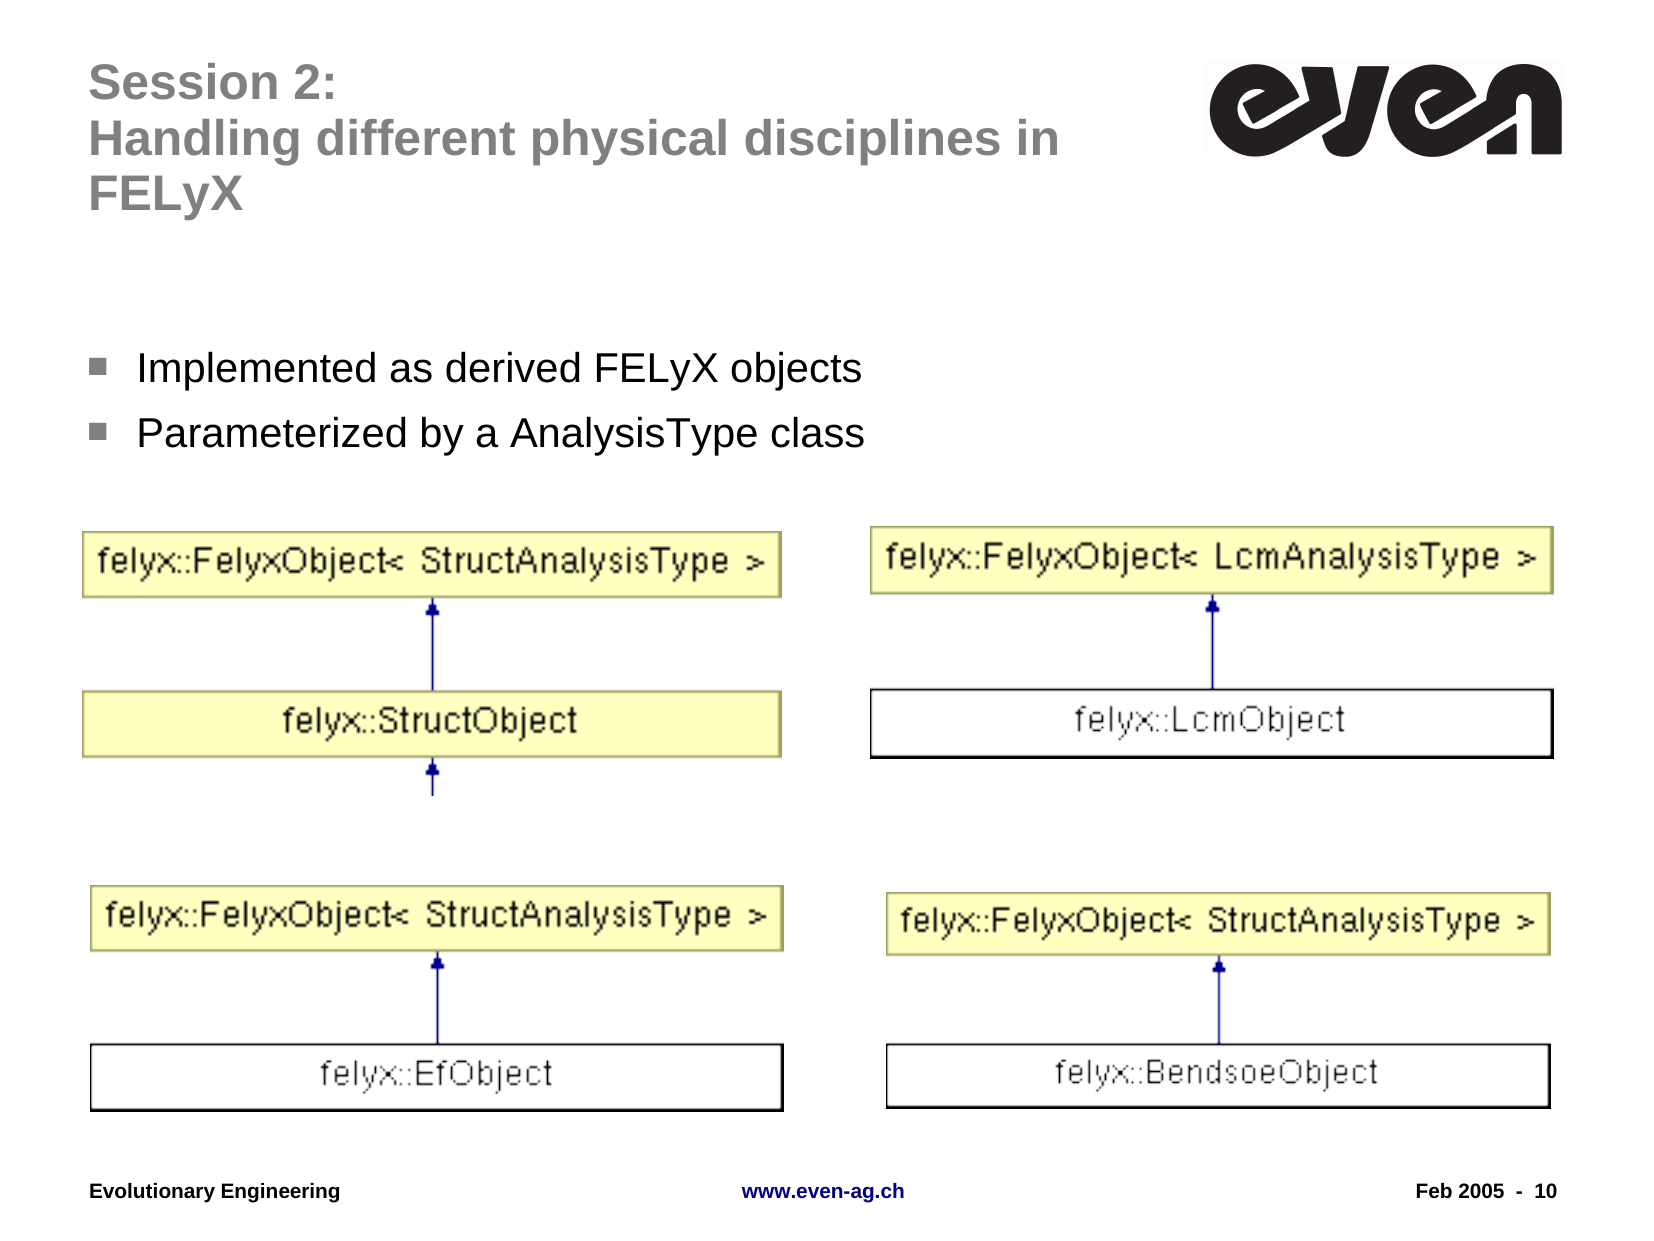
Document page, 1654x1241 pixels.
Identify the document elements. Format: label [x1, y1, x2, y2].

picture [90, 885, 784, 1112]
picture [886, 892, 1551, 1109]
picture [870, 526, 1554, 759]
picture [82, 531, 782, 796]
